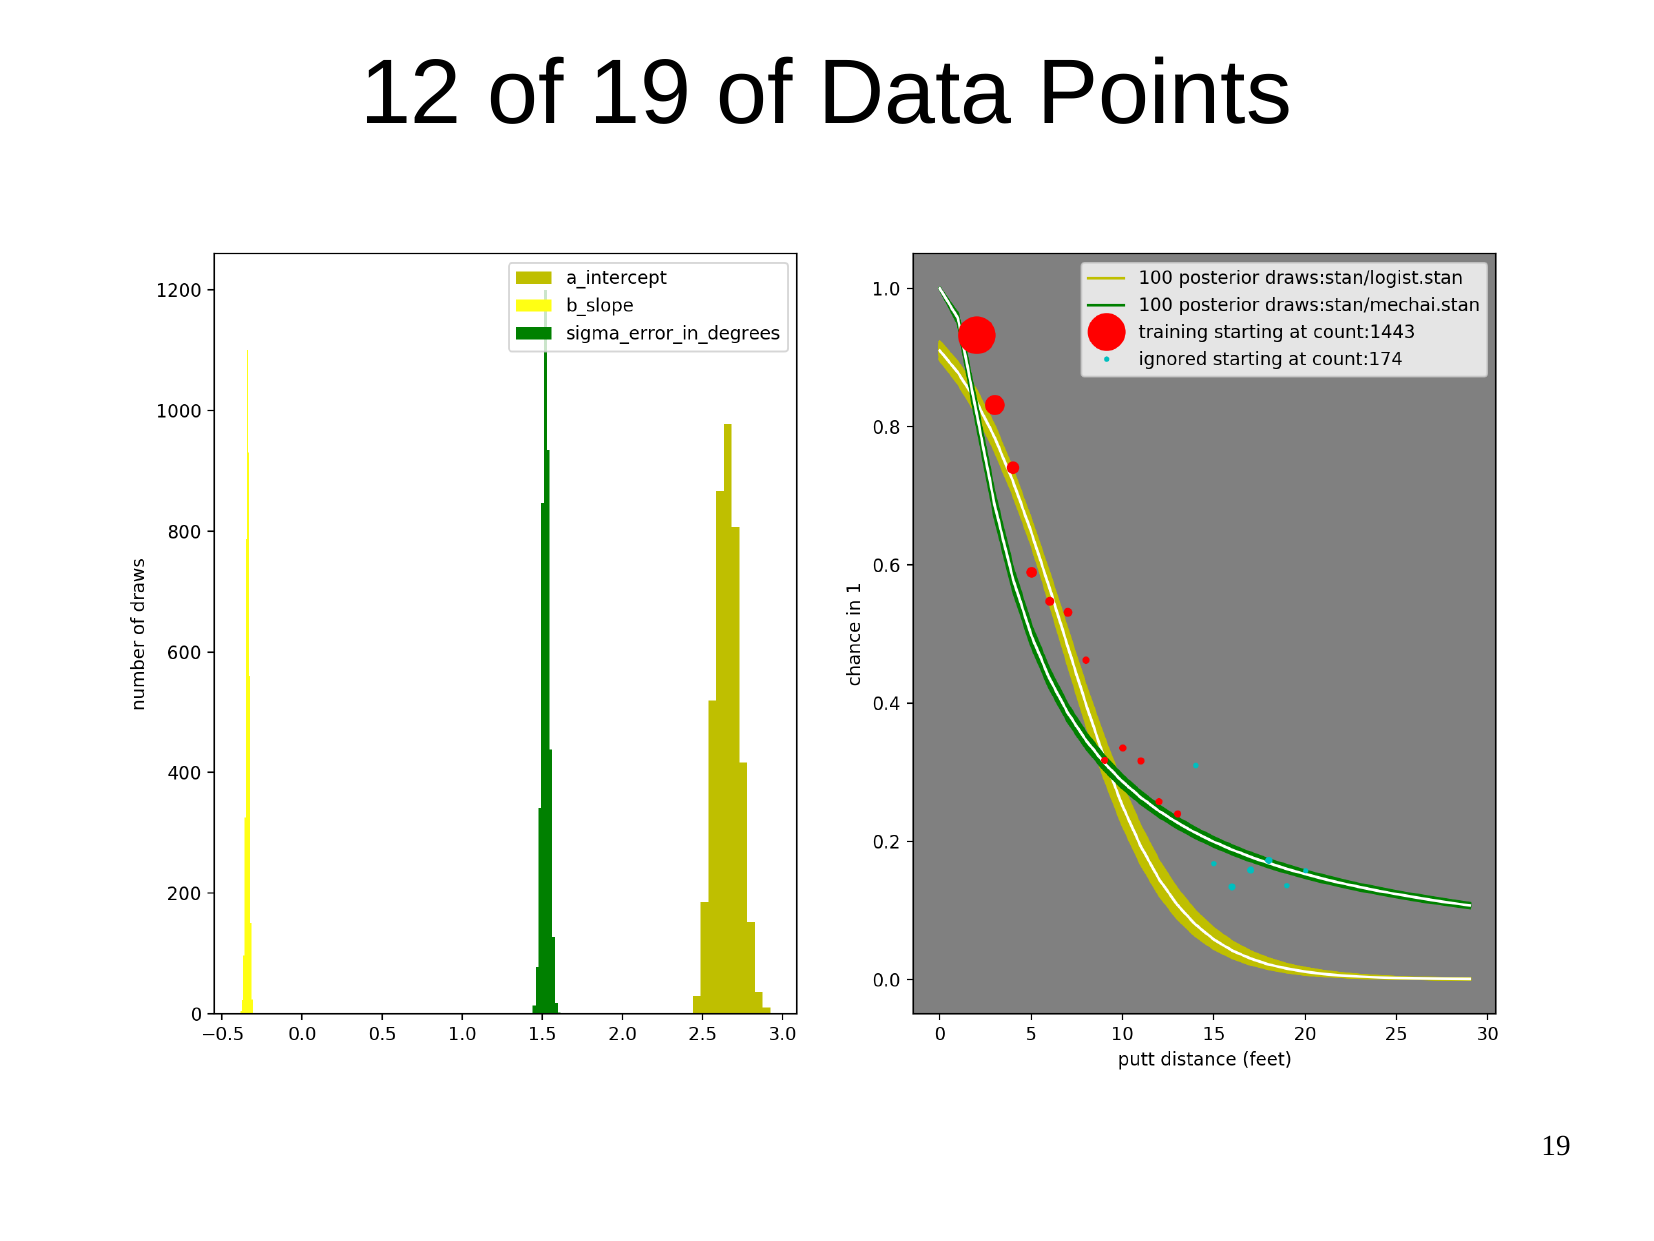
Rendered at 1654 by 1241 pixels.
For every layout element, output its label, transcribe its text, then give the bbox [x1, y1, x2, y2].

title 12 of 19 of Data Points [82, 40, 1571, 135]
picture [7, 135, 1654, 1122]
